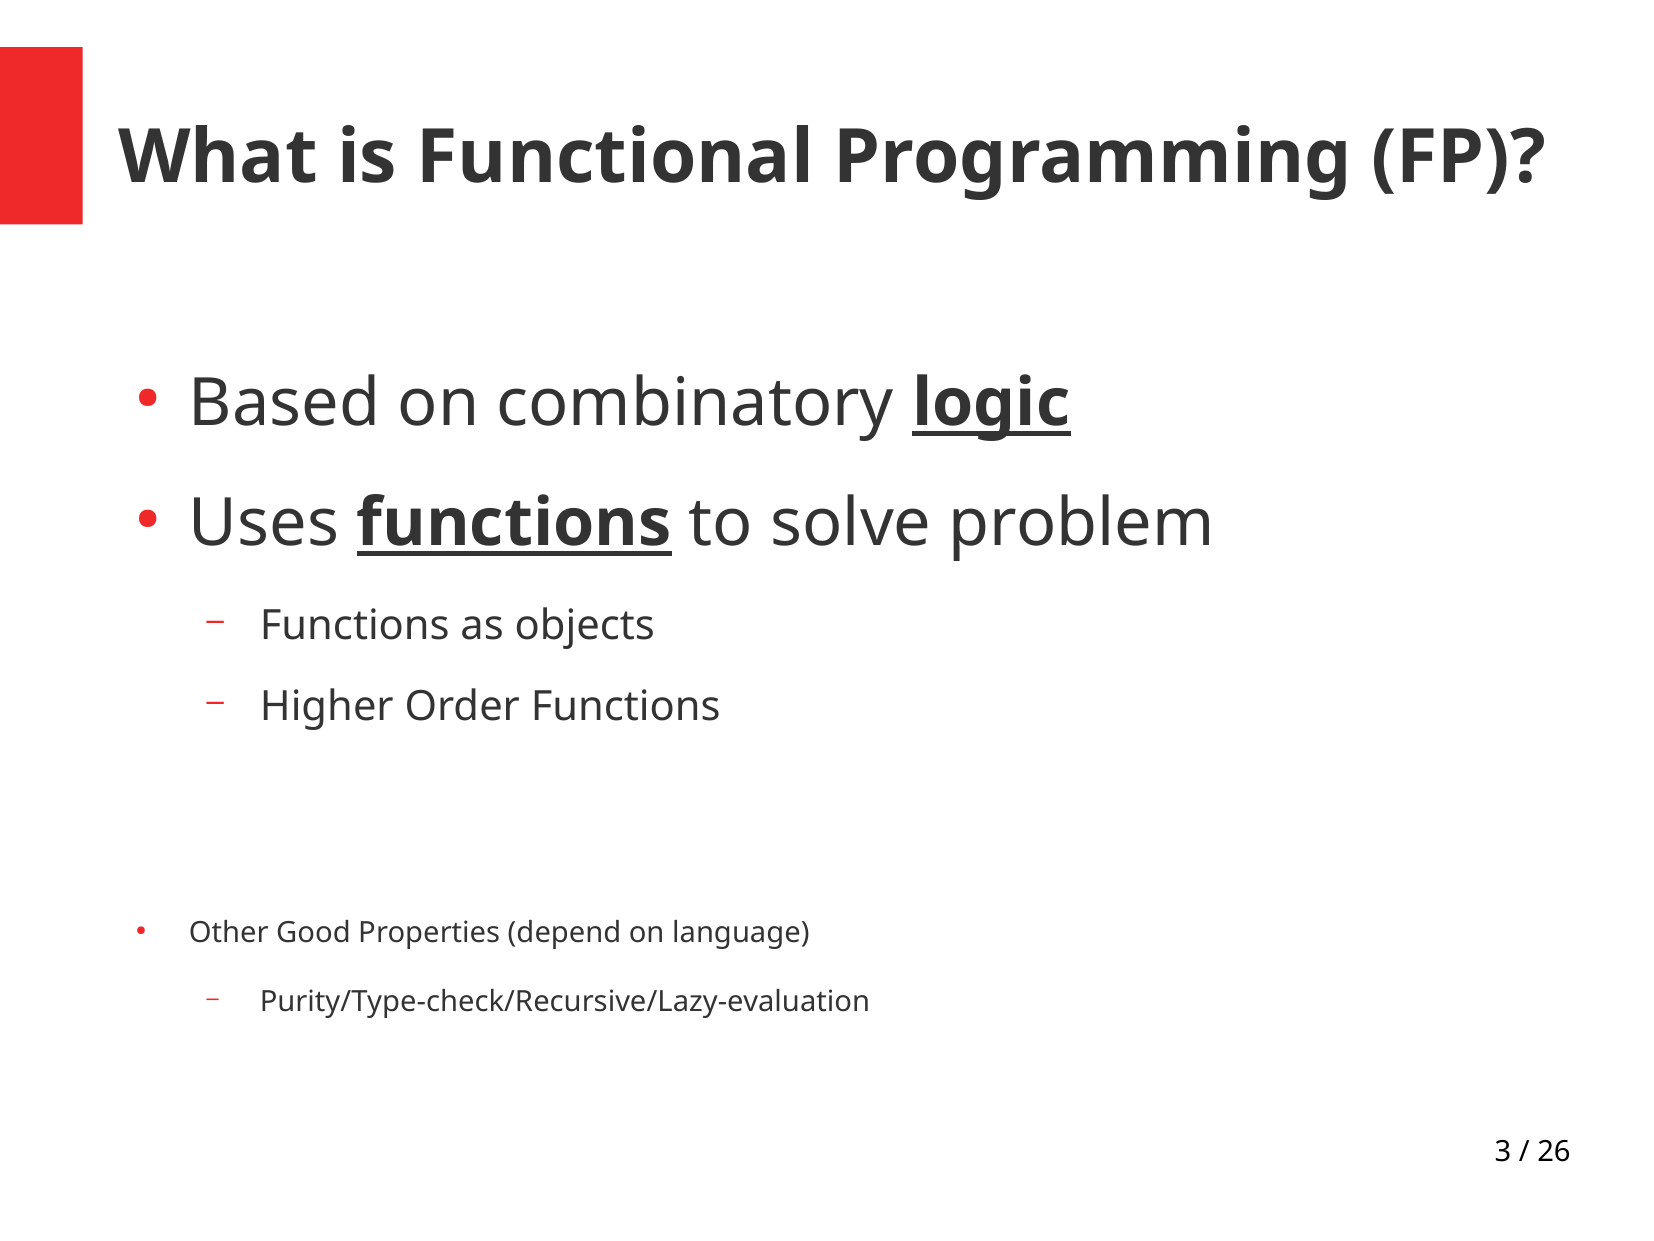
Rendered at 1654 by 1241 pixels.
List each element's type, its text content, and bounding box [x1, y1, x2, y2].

title What is Functional Programming (FP)? [118, 49, 1571, 257]
list Based on combinatory logic Uses functions to solve problem Functions as objects Higher Order Functions Other Good Properties (depend on language) Purity/Type-check/Recursive/Lazy-evaluation [118, 354, 1536, 1074]
